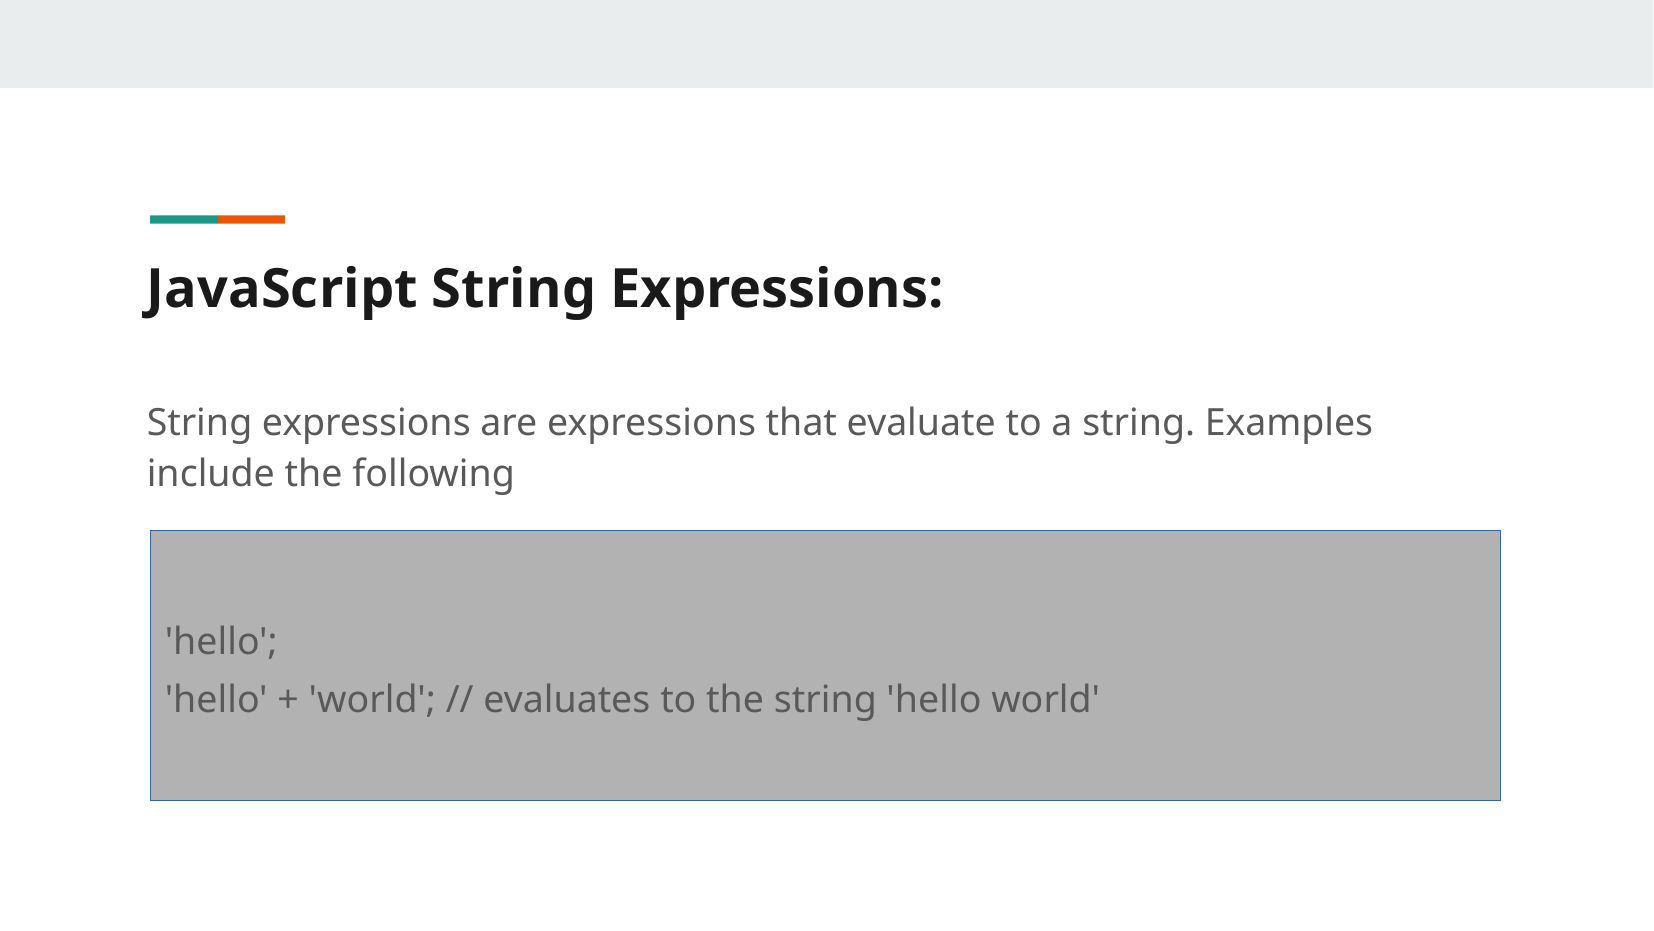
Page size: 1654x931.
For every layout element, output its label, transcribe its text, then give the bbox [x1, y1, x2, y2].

text_box JavaScript String Expressions: [131, 238, 1523, 336]
text_box 'hello'; 'hello' + 'world'; // evaluates to the string 'hello world' [150, 530, 1501, 801]
text_box String expressions are expressions that evaluate to a string. Examples include the following [131, 375, 1523, 873]
